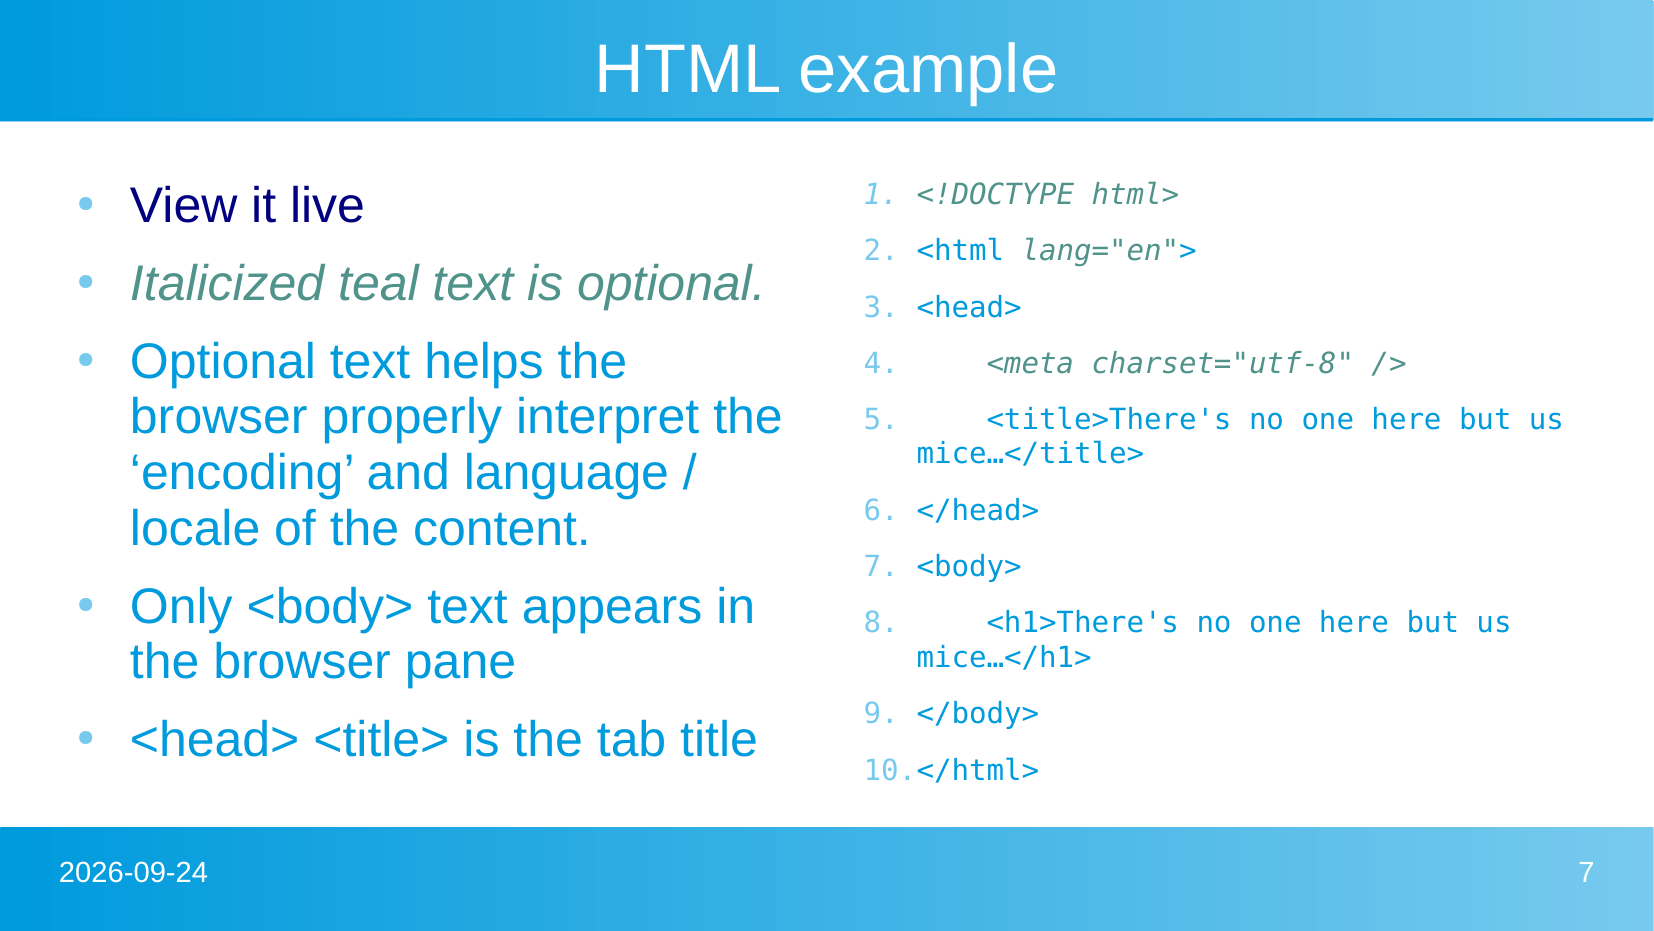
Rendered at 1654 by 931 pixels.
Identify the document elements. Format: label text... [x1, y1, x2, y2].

title HTML example [59, 29, 1595, 108]
list View it live Italicized teal text is optional. Optional text helps the browser properly interpret the ‘encoding’ and language / locale of the content. Only <body> text appears in the browser pane <head> <title> is the tab title [59, 177, 809, 768]
list <!DOCTYPE html> <html lang="en"> <head> <meta charset="utf-8" /> <title>There's no one here but us mice…</title> </head> <body> <h1>There's no one here but us mice…</h1> </body> </html> [845, 177, 1596, 768]
